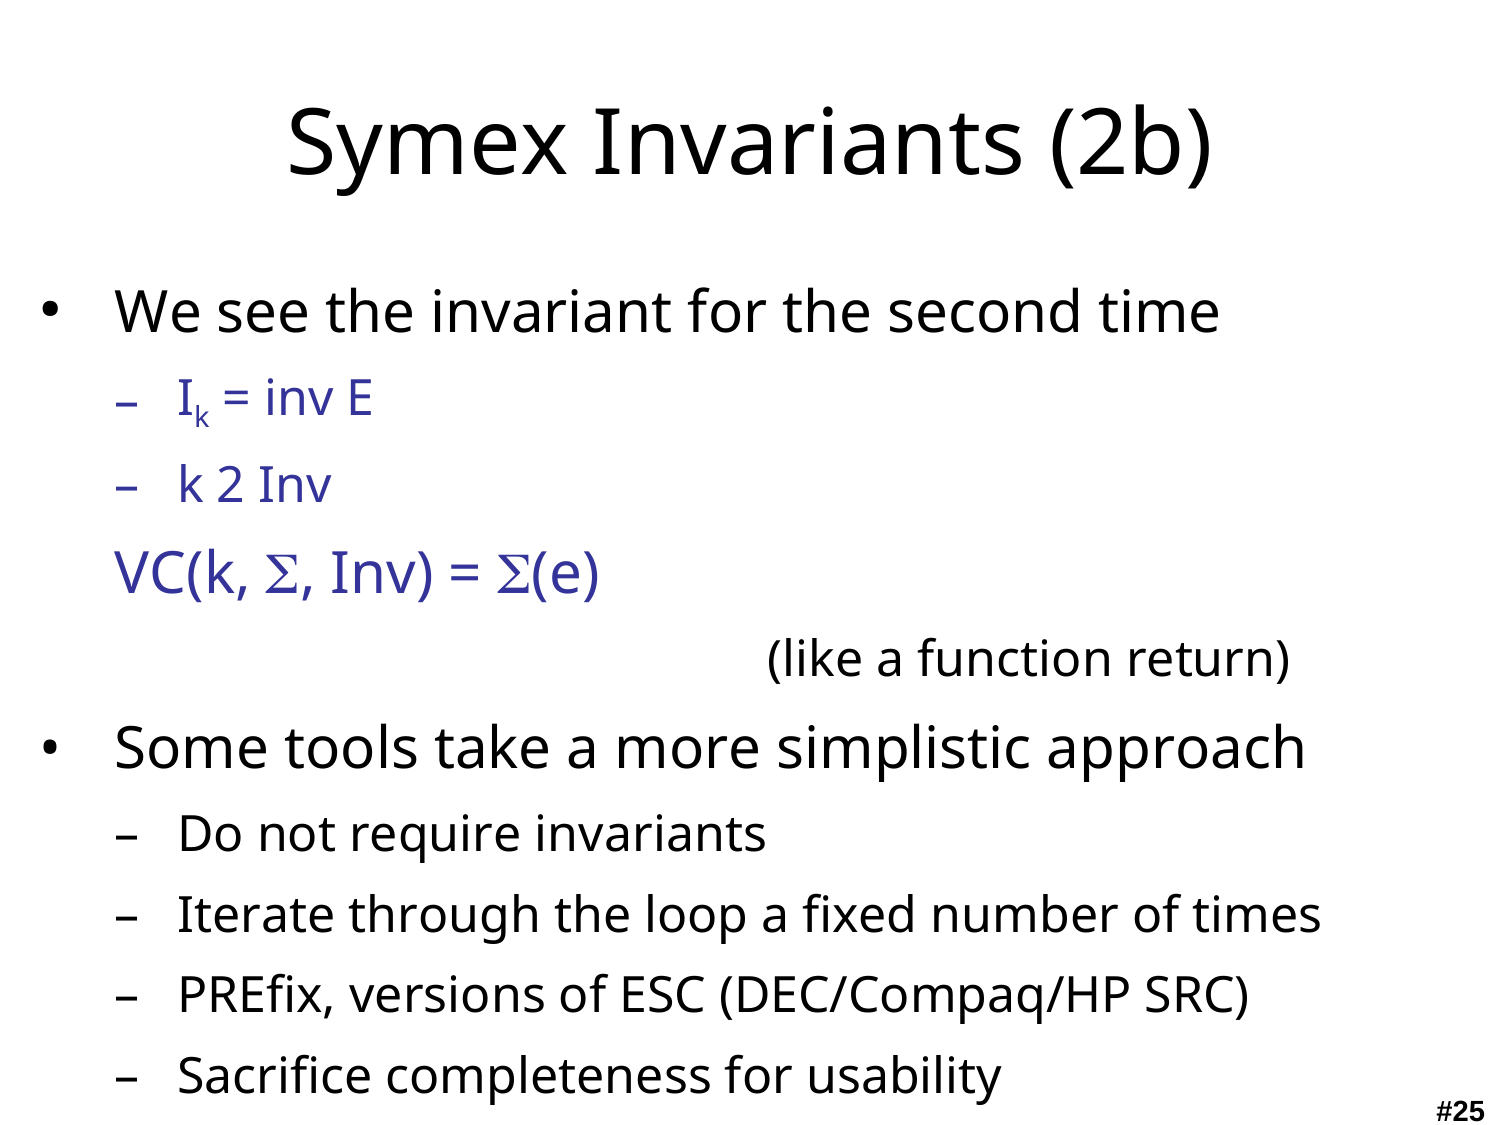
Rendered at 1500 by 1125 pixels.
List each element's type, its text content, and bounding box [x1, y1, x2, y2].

list We see the invariant for the second time Ik = inv E k 2 Inv VC(k, , Inv) = (e) (like a function return) Some tools take a more simplistic approach Do not require invariants Iterate through the loop a fixed number of times PREfix, versions of ESC (DEC/Compaq/HP SRC) Sacrifice completeness for usability [24, 262, 1476, 1101]
title Symex Invariants (2b) [24, 45, 1476, 233]
